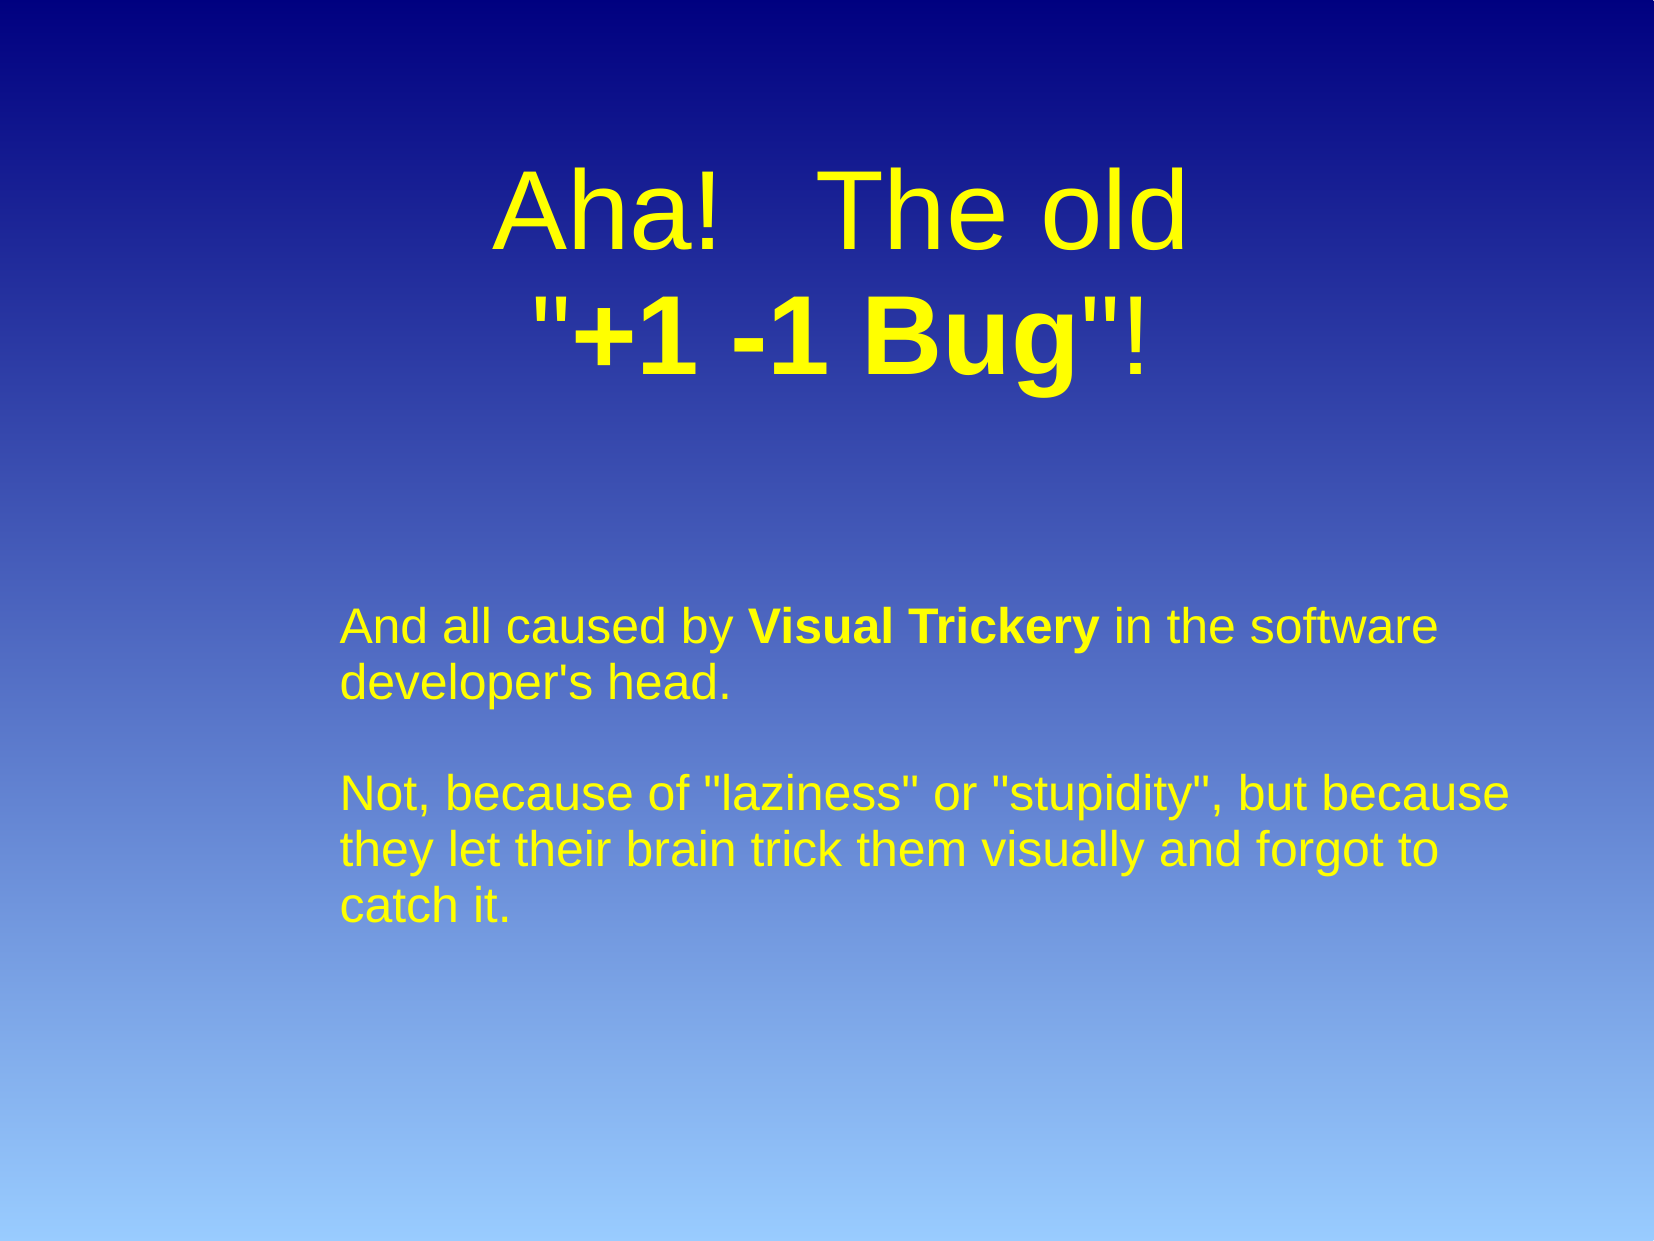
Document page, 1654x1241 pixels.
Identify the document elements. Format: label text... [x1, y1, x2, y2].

text_box And all caused by Visual Trickery in the software developer's head. Not, because of "laziness" or "stupidity", but because they let their brain trick them visually and forgot to catch it. [324, 590, 1536, 942]
text_box Aha! The old "+1 -1 Bug"! [413, 140, 1270, 407]
